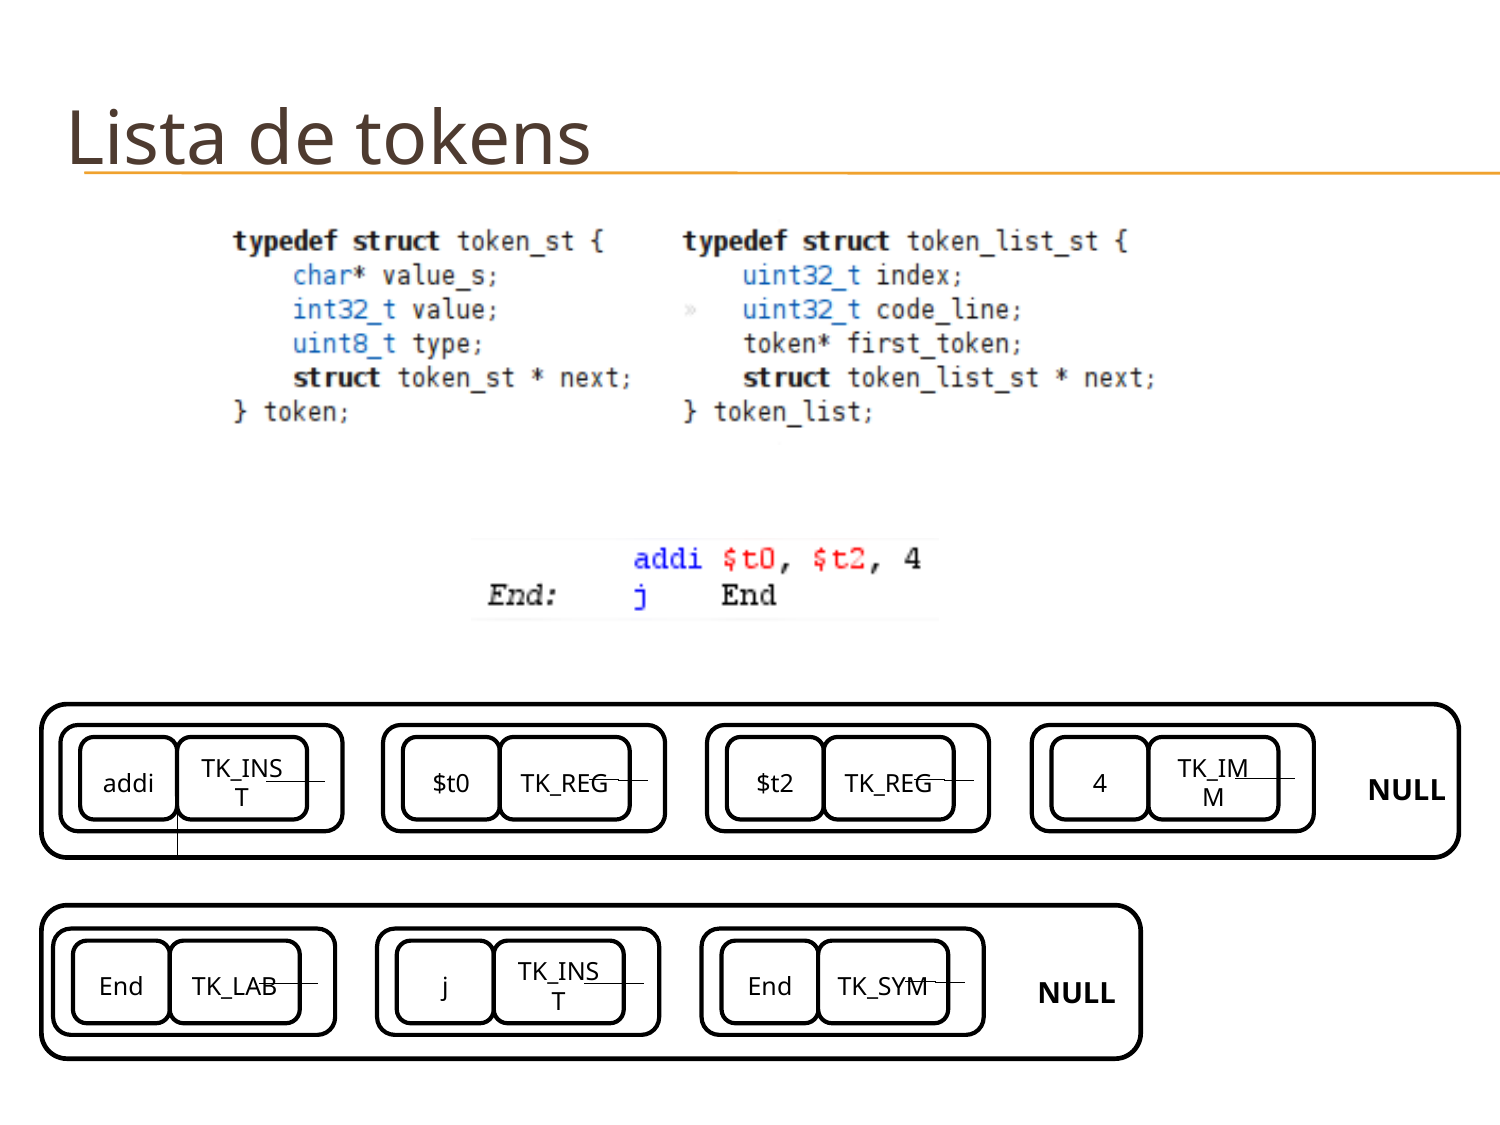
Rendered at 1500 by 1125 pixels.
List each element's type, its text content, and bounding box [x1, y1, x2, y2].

text_box TK_INST [177, 736, 308, 820]
text_box [377, 928, 660, 1035]
text_box End [72, 940, 170, 1024]
text_box [383, 724, 666, 832]
text_box End [721, 940, 818, 1024]
text_box [707, 724, 990, 832]
text_box TK_SYM [818, 940, 949, 1024]
text_box $t0 [402, 736, 500, 820]
text_box TK_INST [493, 940, 624, 1024]
title Lista de tokens [50, 75, 1476, 213]
text_box TK_REG [499, 736, 630, 820]
text_box NULL [1022, 959, 1138, 1017]
text_box addi [80, 736, 177, 820]
text_box $t2 [726, 736, 824, 820]
picture [223, 219, 1163, 445]
text_box j [396, 940, 494, 1024]
text_box [701, 928, 984, 1035]
text_box [1031, 724, 1314, 832]
text_box [53, 928, 336, 1035]
text_box TK_IMM [1148, 736, 1279, 820]
picture [471, 538, 939, 624]
text_box NULL [1352, 755, 1456, 814]
text_box TK_LAB [169, 940, 300, 1024]
text_box TK_REG [823, 736, 954, 820]
text_box [60, 724, 343, 832]
text_box 4 [1051, 736, 1148, 820]
text_box NULL [1462, 755, 1471, 814]
